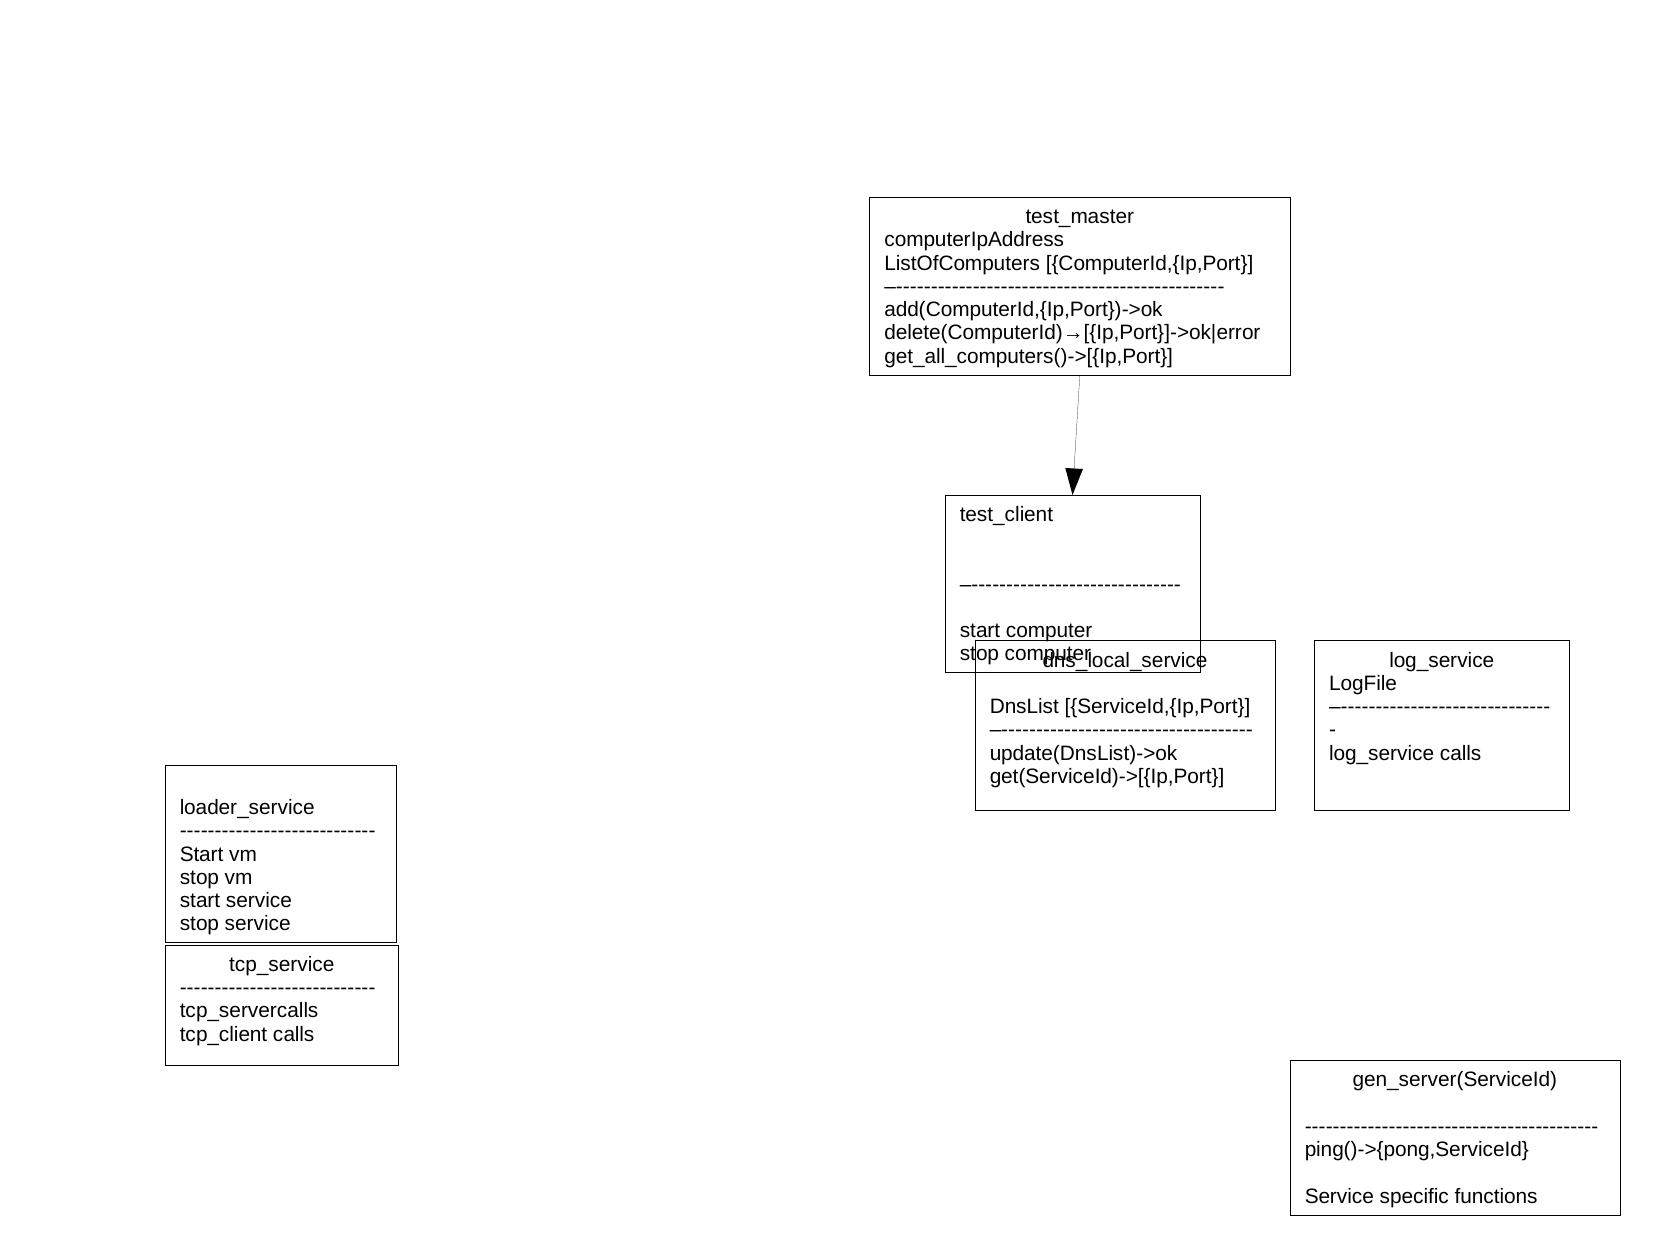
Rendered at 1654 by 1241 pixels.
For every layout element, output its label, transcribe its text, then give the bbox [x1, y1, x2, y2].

text_box loader_service ---------------------------- Start vm stop vm start service stop service [165, 765, 397, 943]
text_box test_client –------------------------------ start computer stop computer [945, 495, 1201, 673]
text_box test_master computerIpAddress ListOfComputers [{ComputerId,{Ip,Port}] –----------------------------------------------- add(ComputerId,{Ip,Port})->ok delete(ComputerId)→[{Ip,Port}]->ok|error get_all_computers()->[{Ip,Port}] [869, 197, 1291, 376]
text_box log_service LogFile –------------------------------- log_service calls [1314, 640, 1570, 811]
text_box gen_server(ServiceId) ------------------------------------------ ping()->{pong,ServiceId} Service specific functions [1290, 1060, 1621, 1216]
text_box dns_local_service DnsList [{ServiceId,{Ip,Port}] –------------------------------------ update(DnsList)->ok get(ServiceId)->[{Ip,Port}] [975, 640, 1276, 811]
text_box tcp_service ----------------------------tcp_servercalls tcp_client calls [165, 945, 399, 1066]
